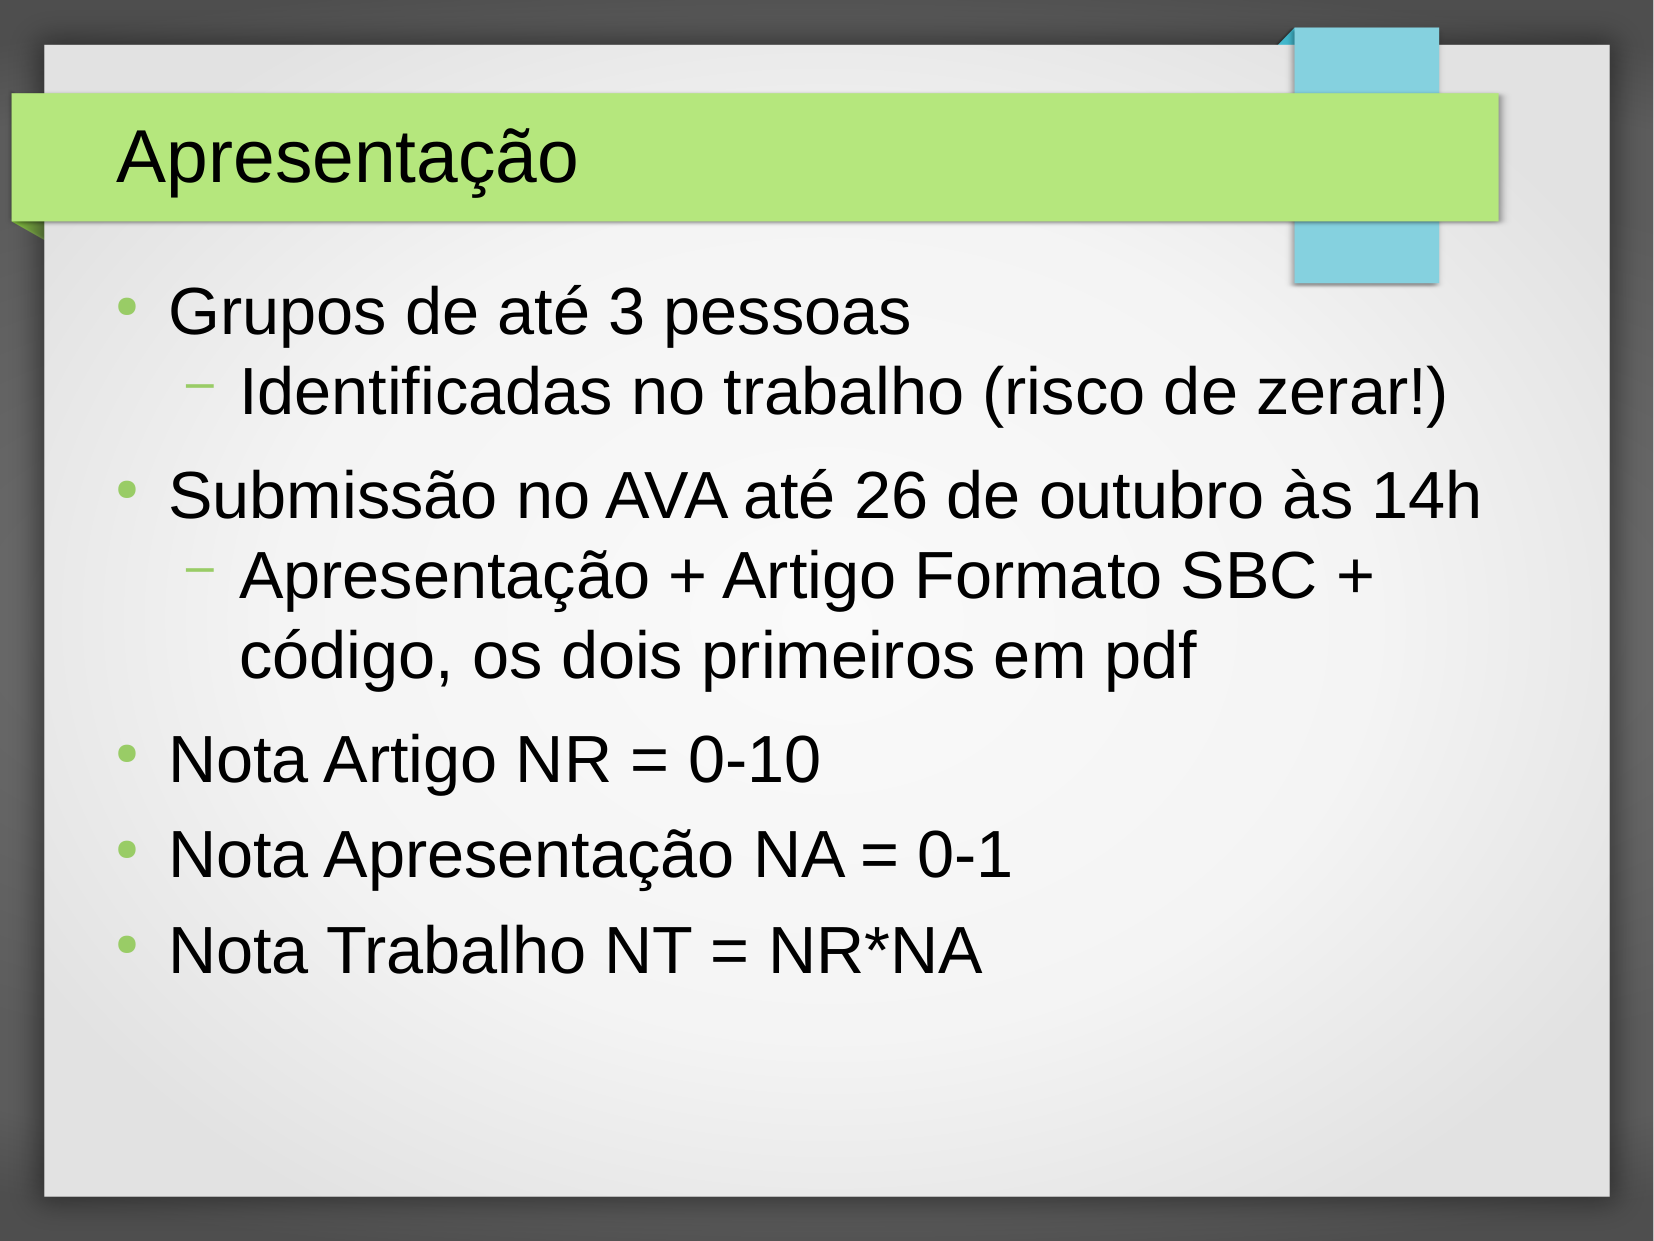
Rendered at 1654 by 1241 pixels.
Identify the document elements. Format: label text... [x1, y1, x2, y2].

title Apresentação [82, 49, 1433, 257]
picture [0, 0, 1654, 1241]
list Grupos de até 3 pessoas Identificadas no trabalho (risco de zerar!) Submissão no AVA até 26 de outubro às 14h Apresentação + Artigo Formato SBC + código, os dois primeiros em pdf Nota Artigo NR = 0-10 Nota Apresentação NA = 0-1 Nota Trabalho NT = NR*NA [82, 260, 1511, 1111]
